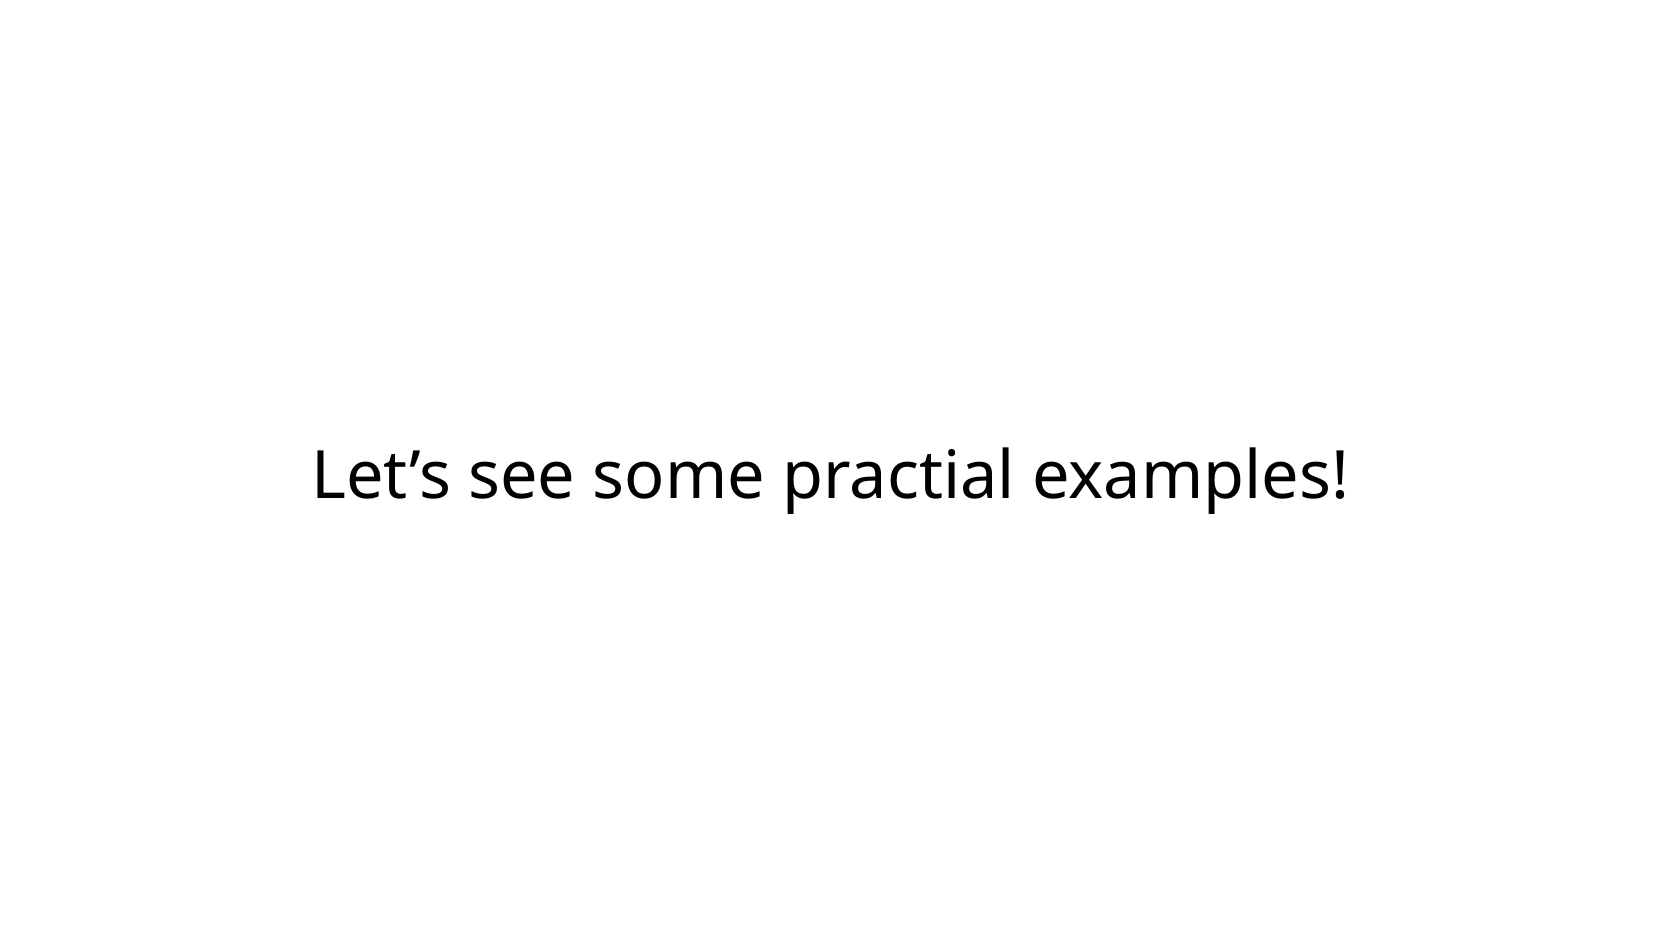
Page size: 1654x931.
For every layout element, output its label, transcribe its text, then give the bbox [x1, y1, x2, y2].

subtitle Let’s see some practial examples! [86, 112, 1576, 833]
